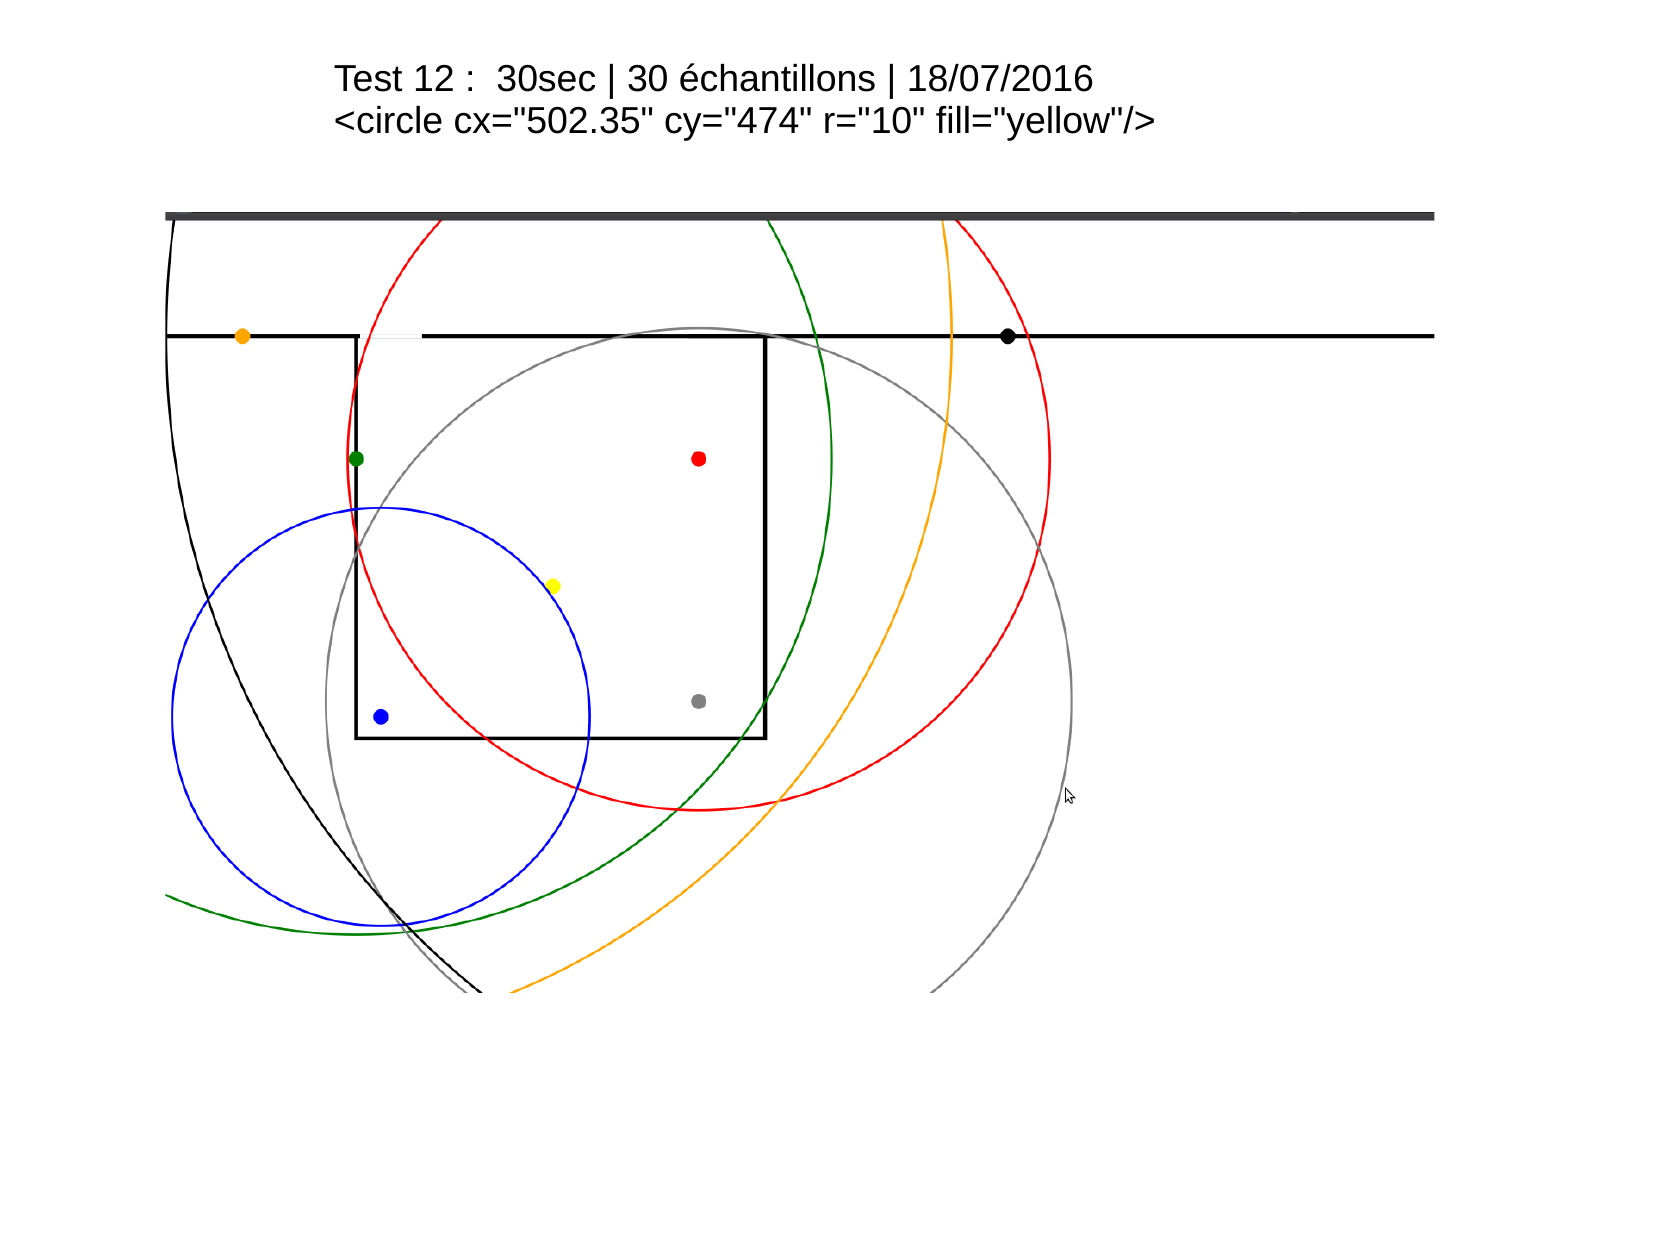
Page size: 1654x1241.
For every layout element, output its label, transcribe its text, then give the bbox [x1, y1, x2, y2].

text_box Test 12 : 30sec | 30 échantillons | 18/07/2016 <circle cx="502.35" cy="474" r="10" fill="yellow"/> [319, 49, 1580, 149]
picture [165, 212, 1435, 1004]
